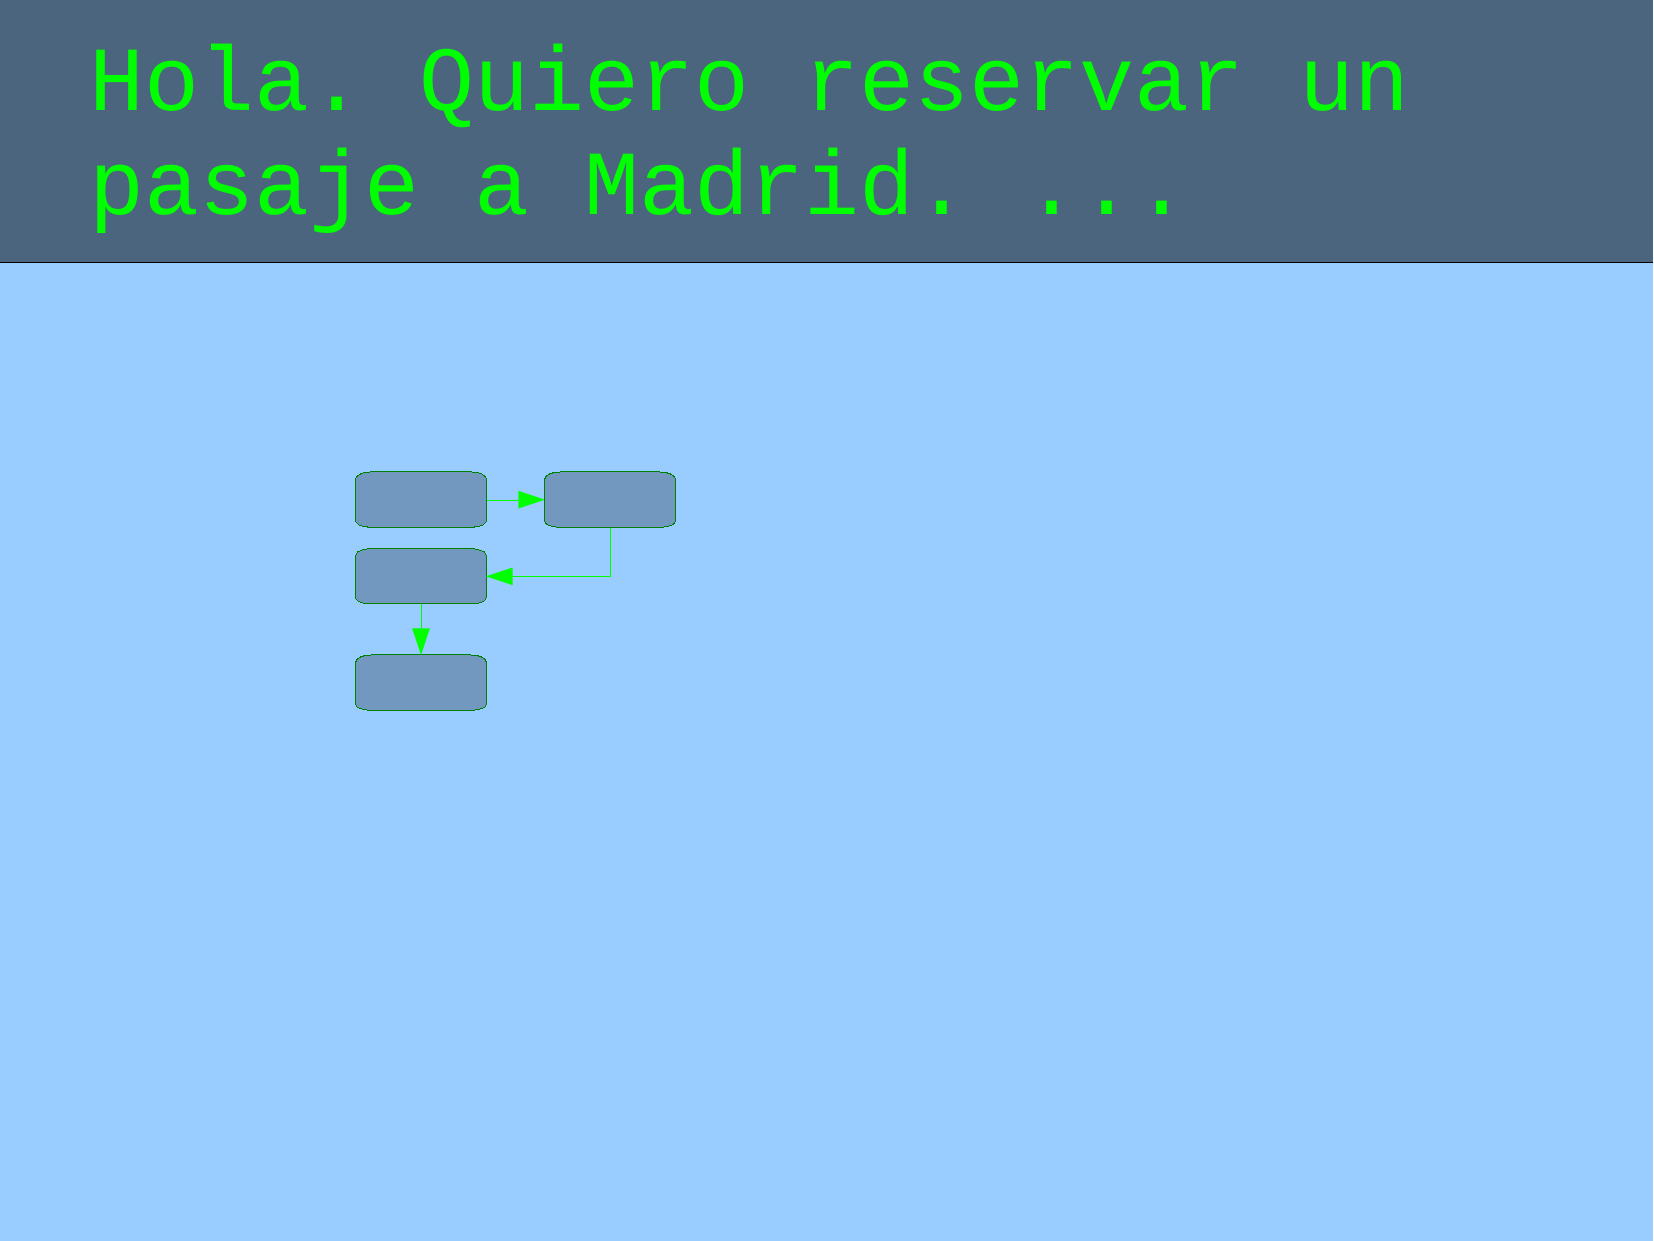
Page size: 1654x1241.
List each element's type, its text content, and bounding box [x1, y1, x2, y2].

text_box [544, 471, 676, 528]
text_box [355, 654, 487, 711]
text_box [355, 548, 487, 604]
text_box Hola. Quiero reservar un pasaje a Madrid. ... [75, 26, 1425, 250]
text_box [355, 471, 487, 528]
text_box [0, 0, 1653, 263]
